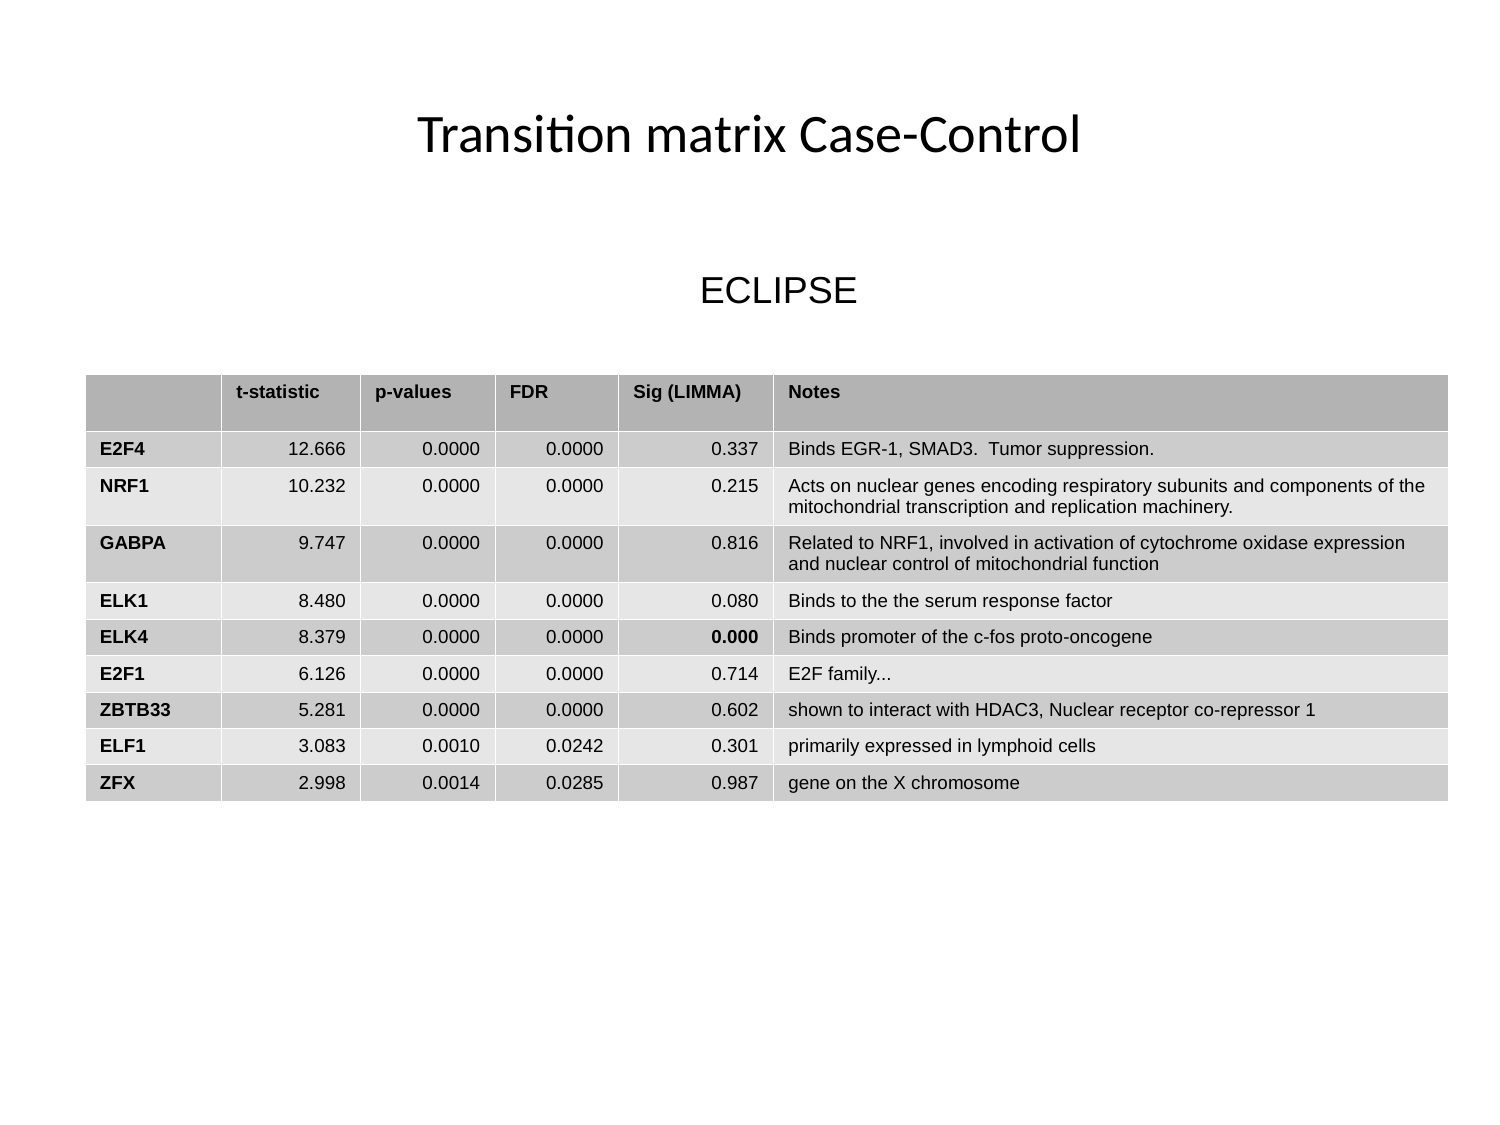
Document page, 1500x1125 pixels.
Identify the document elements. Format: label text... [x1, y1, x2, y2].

table_cell 5.281 [222, 693, 360, 728]
table_cell 0.0014 [361, 765, 495, 801]
table_cell E2F1 [86, 656, 221, 692]
table_cell primarily expressed in lymphoid cells [774, 729, 1448, 764]
table_cell Binds EGR-1, SMAD3. Tumor suppression. [774, 432, 1448, 467]
title Transition matrix Case-Control [75, 45, 1425, 233]
table_cell 0.0000 [361, 583, 495, 619]
table_header t-statistic [222, 375, 360, 431]
table_cell 9.747 [222, 526, 360, 582]
table_cell 0.816 [619, 526, 773, 582]
table_cell 0.714 [619, 656, 773, 692]
table_header Notes [774, 375, 1448, 431]
table_cell GABPA [86, 526, 221, 582]
table_cell Related to NRF1, involved in activation of cytochrome oxidase expression and nuclear control of mitochondrial function [774, 526, 1448, 582]
table_cell ELK1 [86, 583, 221, 619]
table_cell 0.0285 [496, 765, 618, 801]
table_cell Acts on nuclear genes encoding respiratory subunits and components of the mitochondrial transcription and replication machinery. [774, 468, 1448, 525]
table_cell 0.000 [619, 620, 773, 655]
text_box ECLIPSE [685, 261, 874, 319]
table_cell 0.987 [619, 765, 773, 801]
table_cell 0.0000 [496, 526, 618, 582]
table_cell 0.602 [619, 693, 773, 728]
table_cell NRF1 [86, 468, 221, 525]
table_cell 12.666 [222, 432, 360, 467]
table_cell ZFX [86, 765, 221, 801]
table_cell ZBTB33 [86, 693, 221, 728]
table_cell 3.083 [222, 729, 360, 764]
table_cell 0.0000 [361, 432, 495, 467]
table_cell shown to interact with HDAC3, Nuclear receptor co-repressor 1 [774, 693, 1448, 728]
table_cell 0.0000 [496, 656, 618, 692]
table_header [86, 375, 221, 431]
table_cell E2F family... [774, 656, 1448, 692]
table_cell 0.0010 [361, 729, 495, 764]
table_cell 0.0000 [496, 693, 618, 728]
table_header FDR [496, 375, 618, 431]
table_cell 8.379 [222, 620, 360, 655]
table_cell Binds promoter of the c-fos proto-oncogene [774, 620, 1448, 655]
table_cell 10.232 [222, 468, 360, 525]
table_cell 0.0000 [361, 526, 495, 582]
table_cell 0.0000 [496, 468, 618, 525]
table_cell 0.0000 [361, 620, 495, 655]
table_header Sig (LIMMA) [619, 375, 773, 431]
table_cell ELK4 [86, 620, 221, 655]
table_cell Binds to the the serum response factor [774, 583, 1448, 619]
table_cell 0.0242 [496, 729, 618, 764]
table_cell 0.301 [619, 729, 773, 764]
table_cell 8.480 [222, 583, 360, 619]
table_cell 0.0000 [496, 620, 618, 655]
table_cell 0.0000 [361, 468, 495, 525]
table_cell 0.0000 [361, 656, 495, 692]
table_header p-values [361, 375, 495, 431]
table_cell E2F4 [86, 432, 221, 467]
table_cell 6.126 [222, 656, 360, 692]
table_cell 0.215 [619, 468, 773, 525]
table_cell 2.998 [222, 765, 360, 801]
table_cell 0.080 [619, 583, 773, 619]
table_cell 0.0000 [361, 693, 495, 728]
table_cell ELF1 [86, 729, 221, 764]
table_cell 0.337 [619, 432, 773, 467]
table_cell gene on the X chromosome [774, 765, 1448, 801]
table_cell 0.0000 [496, 432, 618, 467]
table_cell 0.0000 [496, 583, 618, 619]
